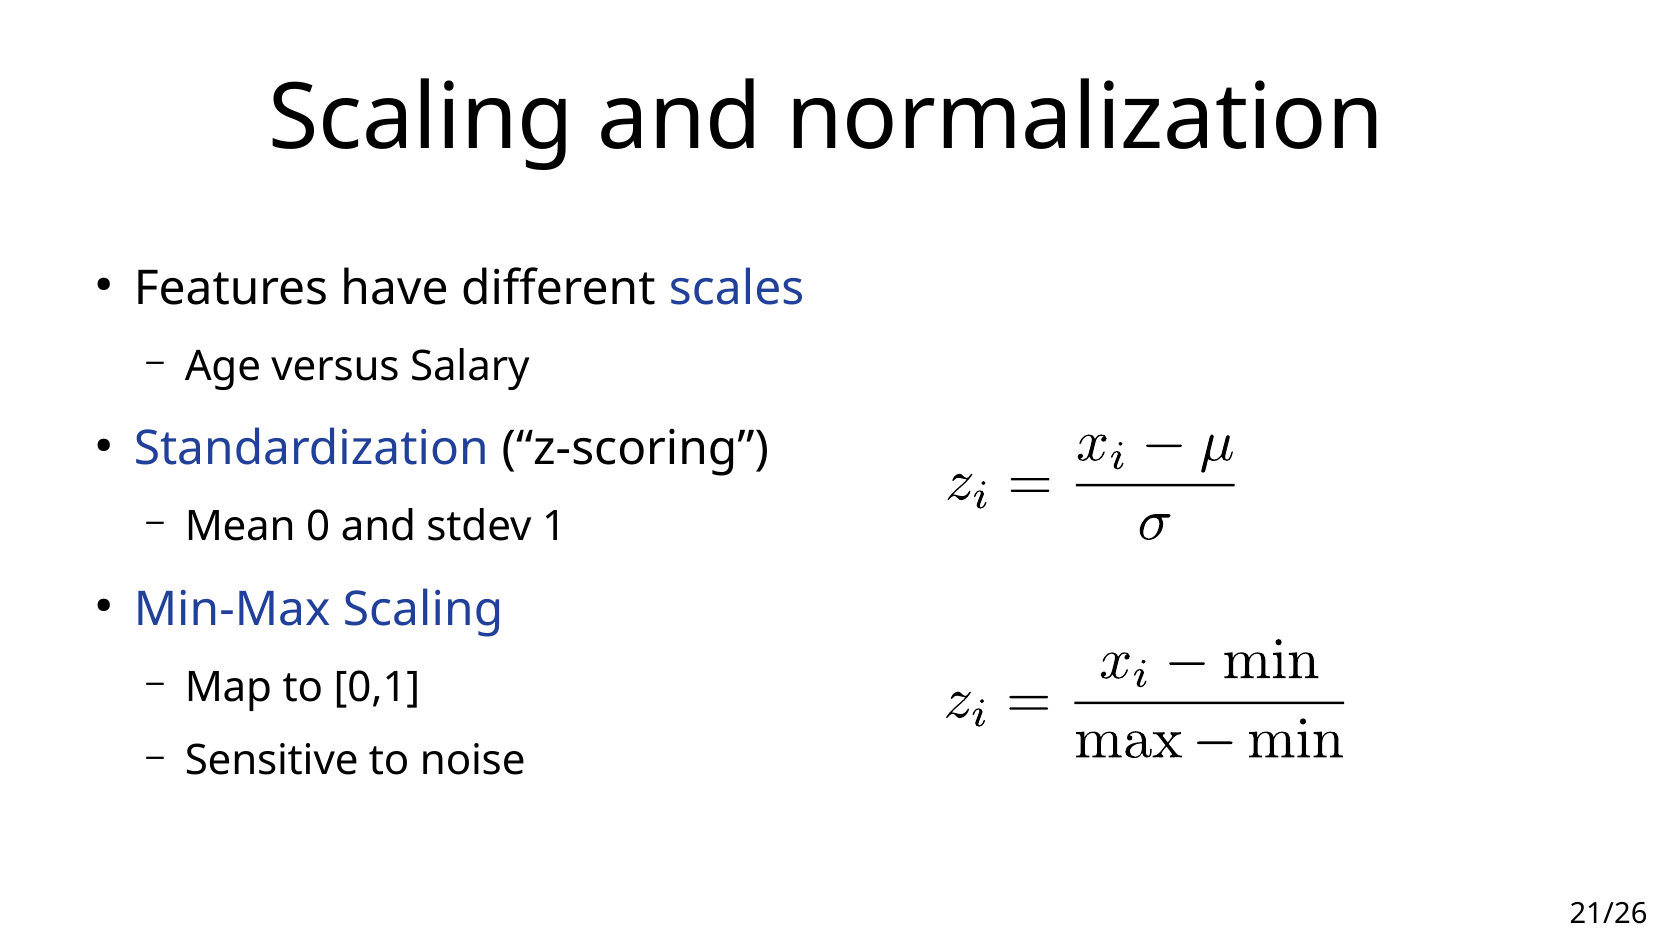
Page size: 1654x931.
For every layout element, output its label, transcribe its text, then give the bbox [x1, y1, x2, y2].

text_box [943, 639, 1345, 763]
text_box [945, 426, 1235, 541]
title Scaling and normalization [82, 1, 1571, 226]
list Features have different scales Age versus Salary Standardization (“z-scoring”) Mean 0 and stdev 1 Min-Max Scaling Map to [0,1] Sensitive to noise [82, 253, 1571, 793]
